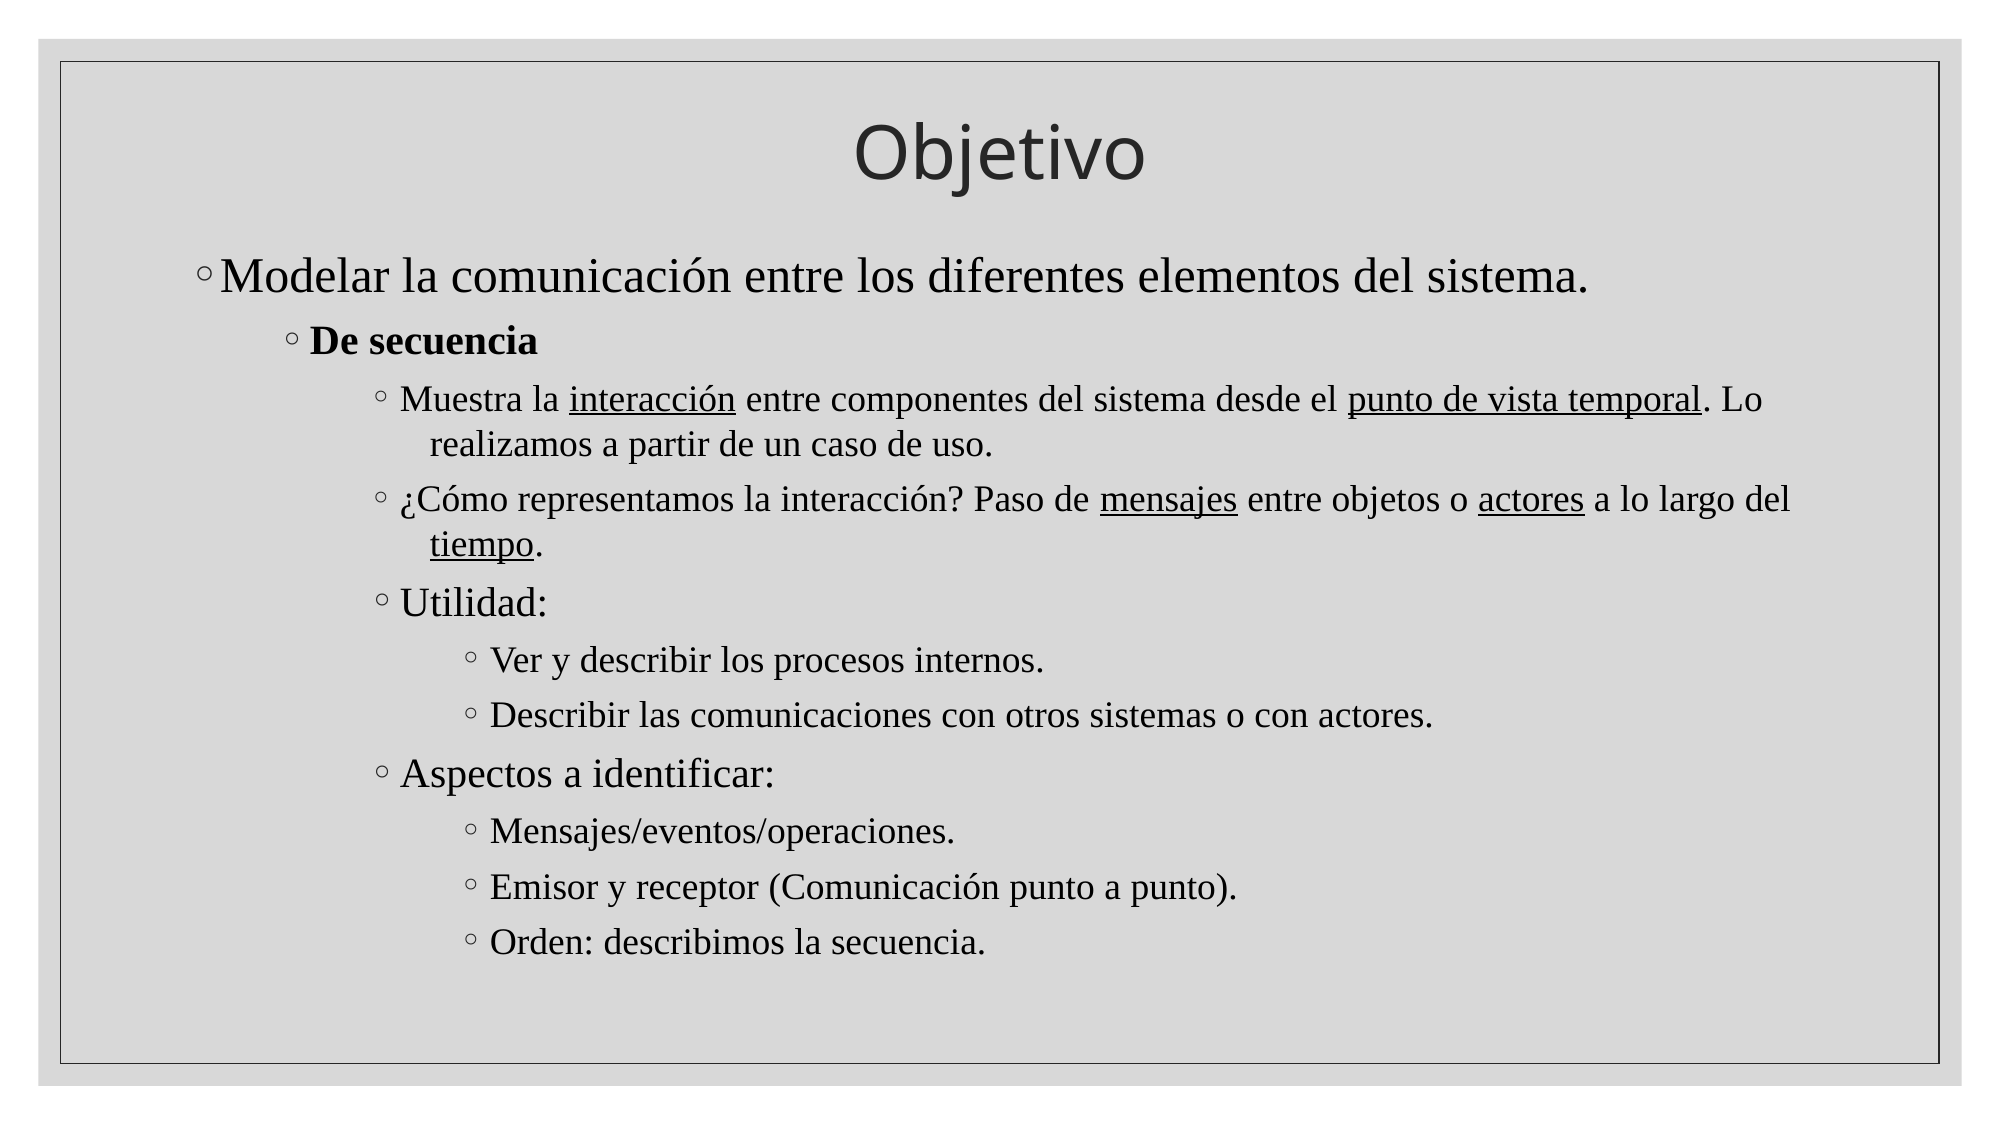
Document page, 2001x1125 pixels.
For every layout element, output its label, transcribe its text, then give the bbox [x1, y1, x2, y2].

title Objetivo [174, 105, 1825, 205]
list Modelar la comunicación entre los diferentes elementos del sistema. De secuencia Muestra la interacción entre componentes del sistema desde el punto de vista temporal. Lo realizamos a partir de un caso de uso. ¿Cómo representamos la interacción? Paso de mensajes entre objetos o actores a lo largo del tiempo. Utilidad: Ver y describir los procesos internos. Describir las comunicaciones con otros sistemas o con actores. Aspectos a identificar: Mensajes/eventos/operaciones. Emisor y receptor (Comunicación punto a punto). Orden: describimos la secuencia. [174, 223, 1825, 977]
